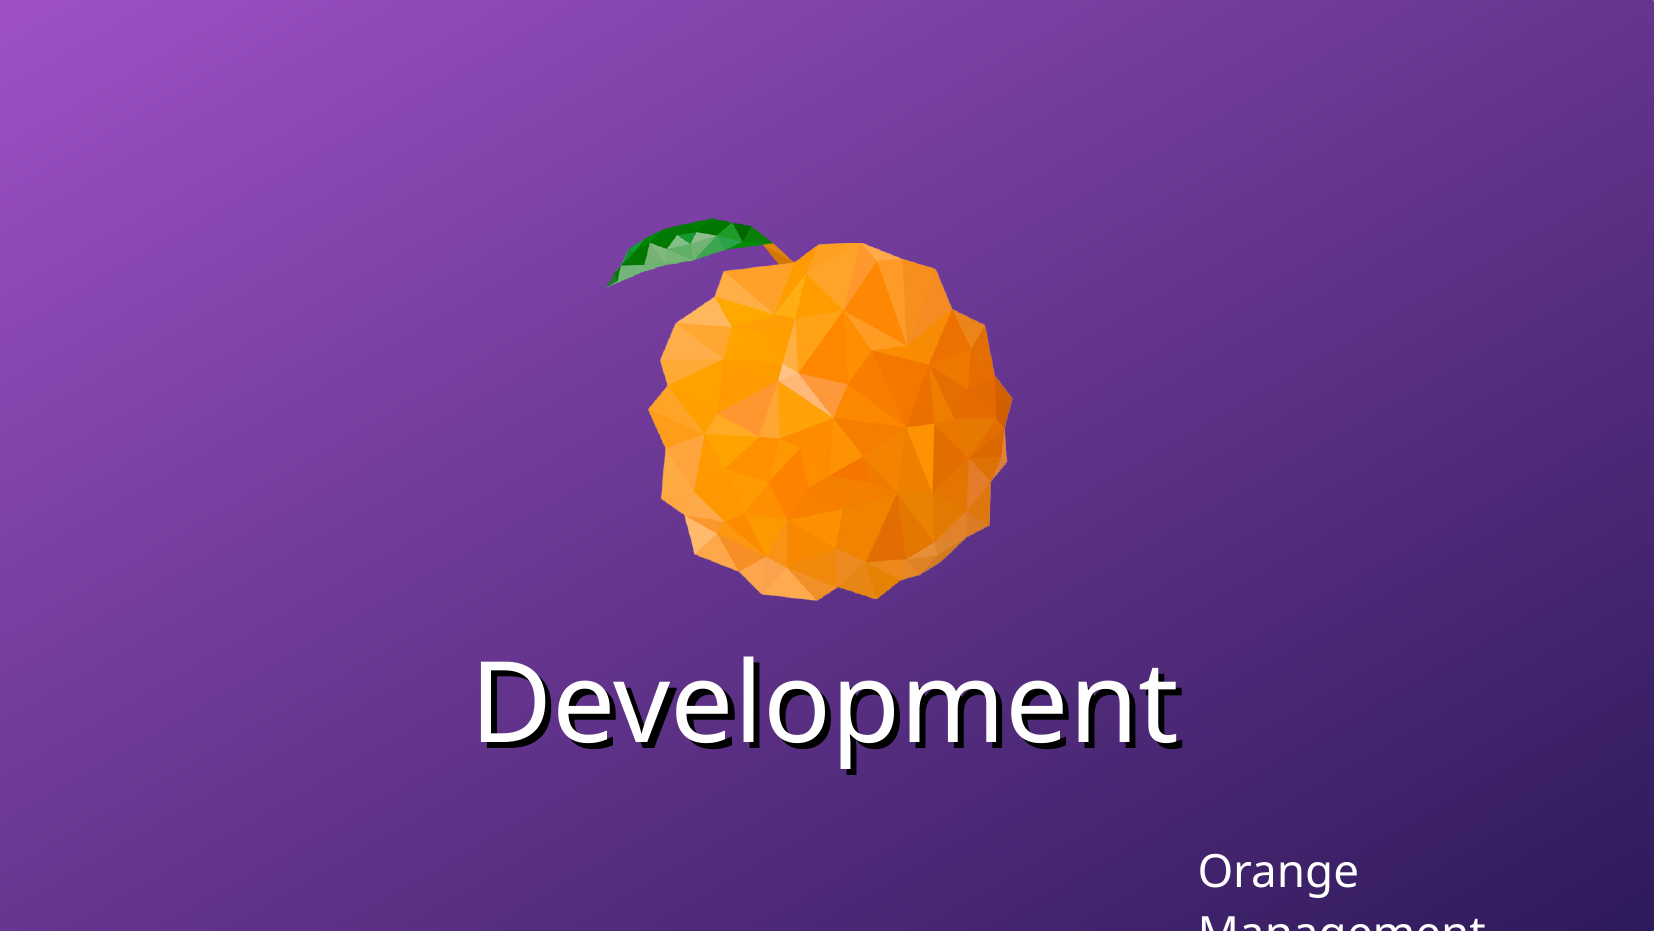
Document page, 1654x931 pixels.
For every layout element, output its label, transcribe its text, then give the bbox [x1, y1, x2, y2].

text_box [1212, 927, 1224, 931]
text_box [0, 927, 1201, 931]
picture [606, 218, 1013, 601]
text_box [1410, 927, 1420, 931]
text_box [1287, 927, 1310, 931]
text_box [1423, 927, 1434, 931]
text_box Development [0, 614, 1651, 927]
text_box [1396, 927, 1407, 931]
text_box [1313, 927, 1323, 931]
text_box [1326, 927, 1337, 931]
text_box [1342, 927, 1352, 931]
text_box [0, 0, 1654, 931]
text_box [1381, 927, 1391, 931]
text_box Orange Management [1182, 830, 1648, 907]
text_box [1273, 927, 1284, 931]
text_box [1450, 927, 1461, 931]
text_box [1355, 927, 1366, 931]
text_box [1234, 927, 1256, 931]
